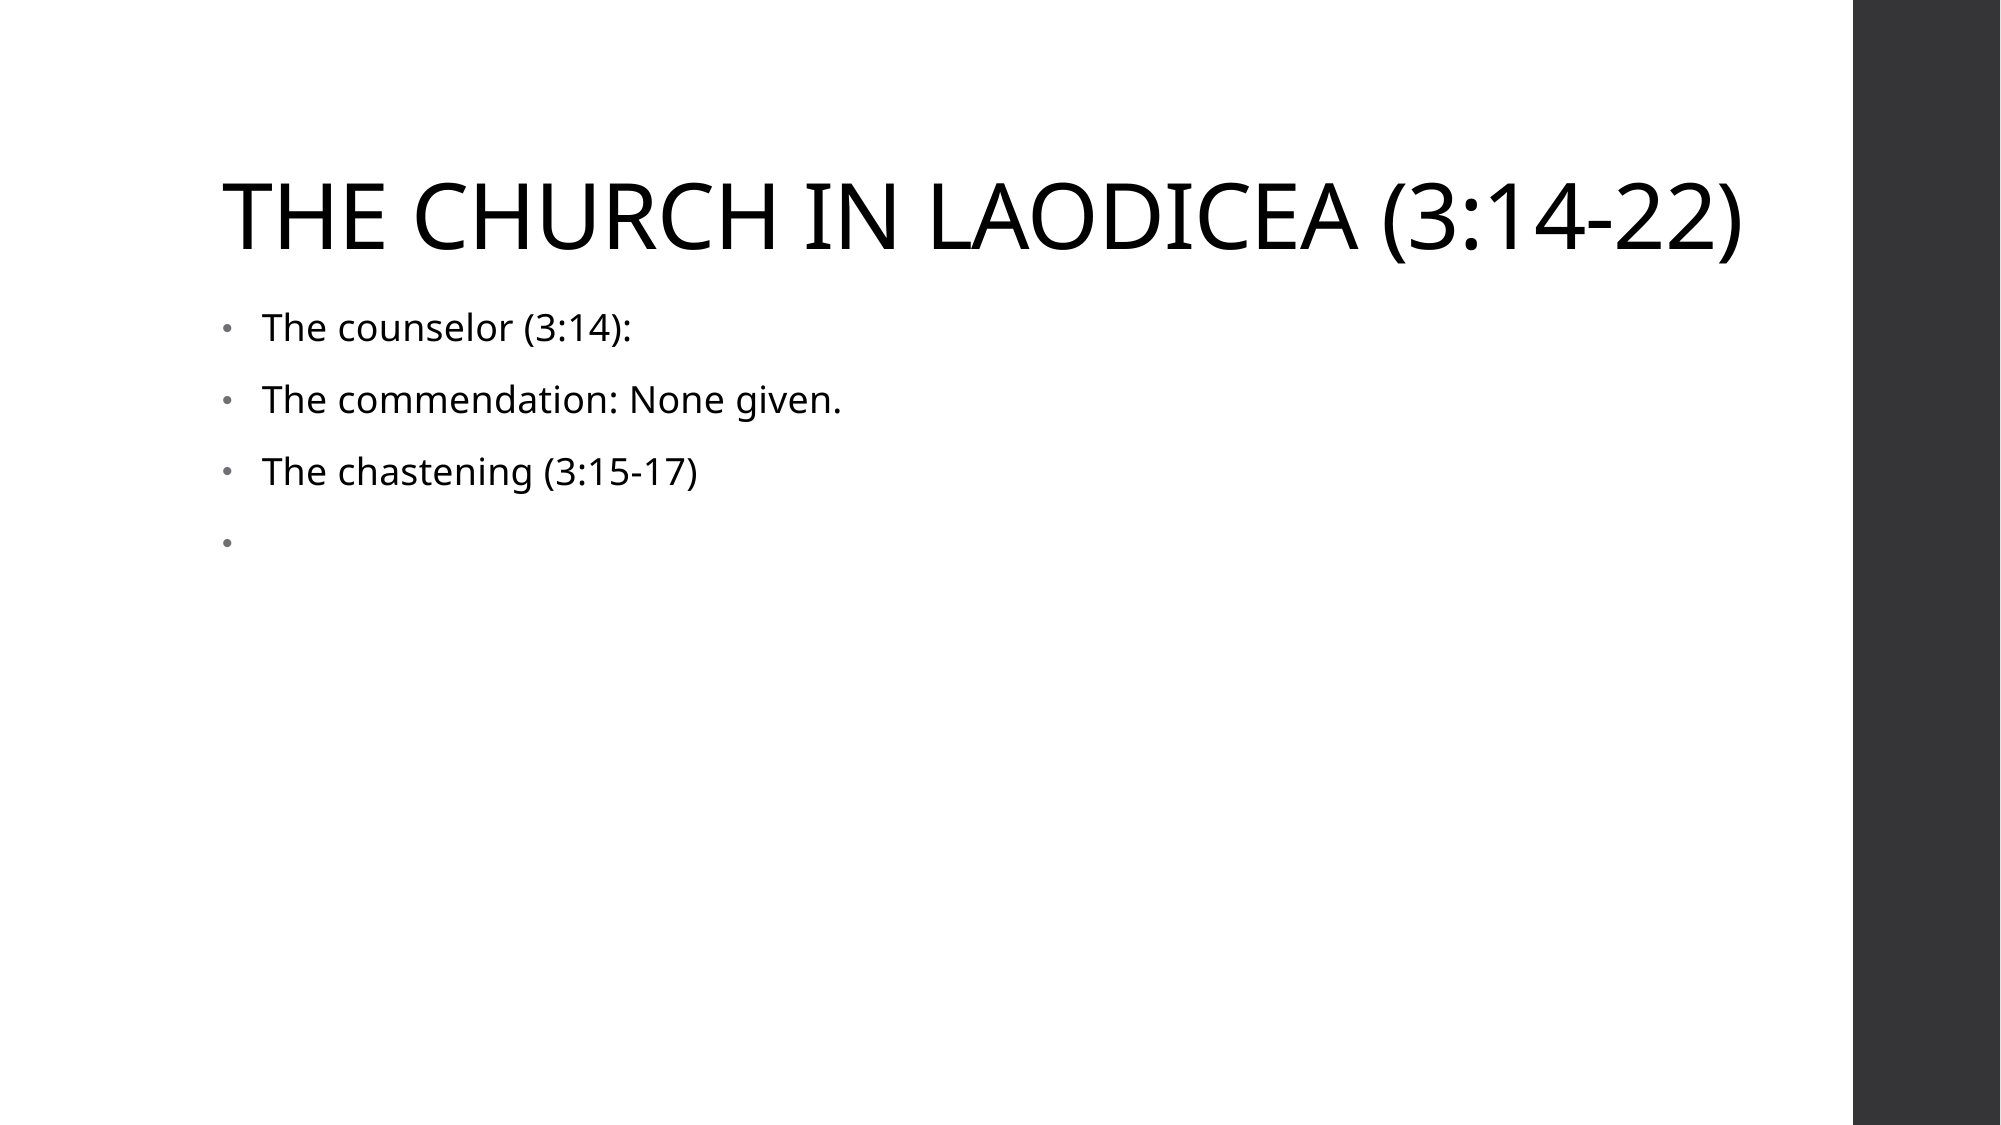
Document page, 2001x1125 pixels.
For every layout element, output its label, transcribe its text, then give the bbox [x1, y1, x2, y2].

title THE CHURCH IN LAODICEA (3:14-22) [206, 60, 1797, 278]
list The counselor (3:14): The commendation: None given. The chastening (3:15-17) [206, 299, 1617, 1014]
